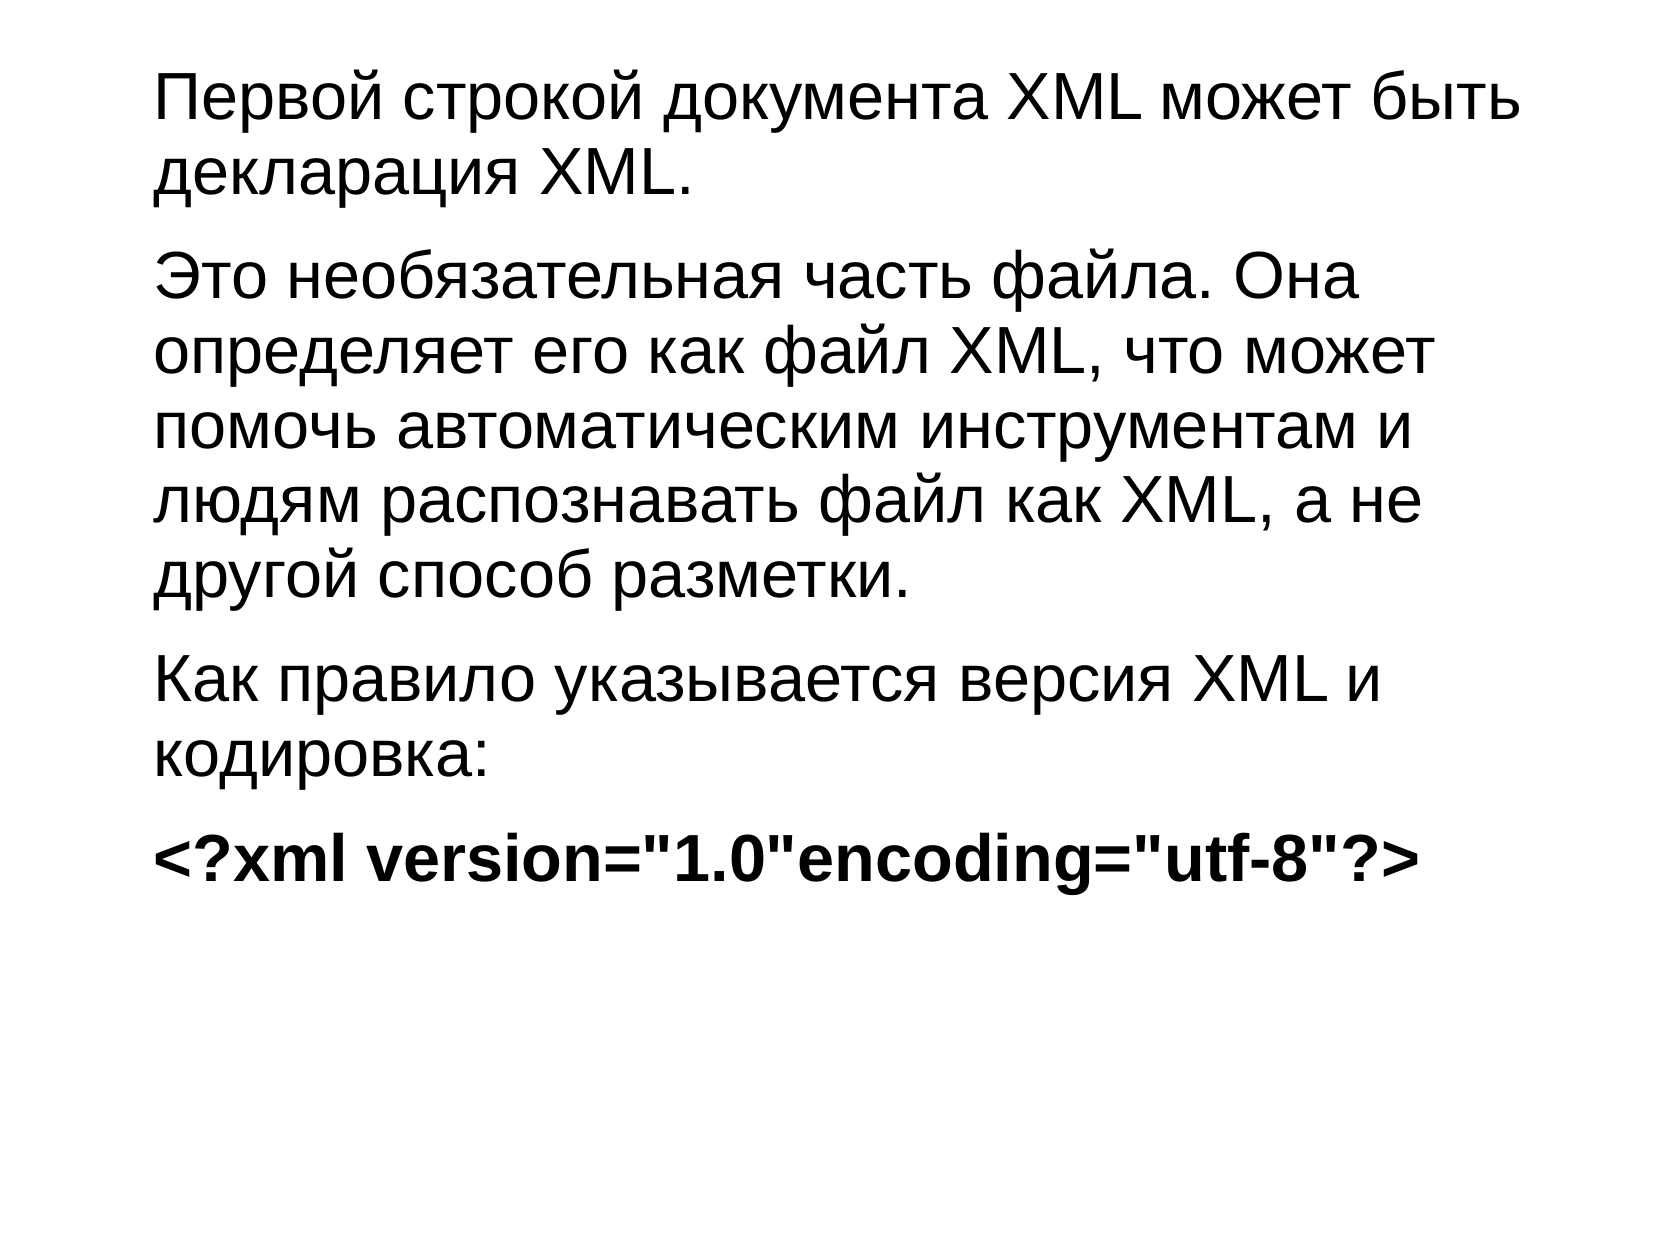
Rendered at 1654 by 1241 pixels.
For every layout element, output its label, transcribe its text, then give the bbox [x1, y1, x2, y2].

list Первой строкой документа XML может быть декларация XML. Это необязательная часть файла. Она определяет его как файл XML, что может помочь автоматическим инструментам и людям распознавать файл как XML, а не другой способ разметки. Как правило указывается версия XML и кодировка: <?xml version="1.0"encoding="utf-8"?> [82, 59, 1571, 1109]
